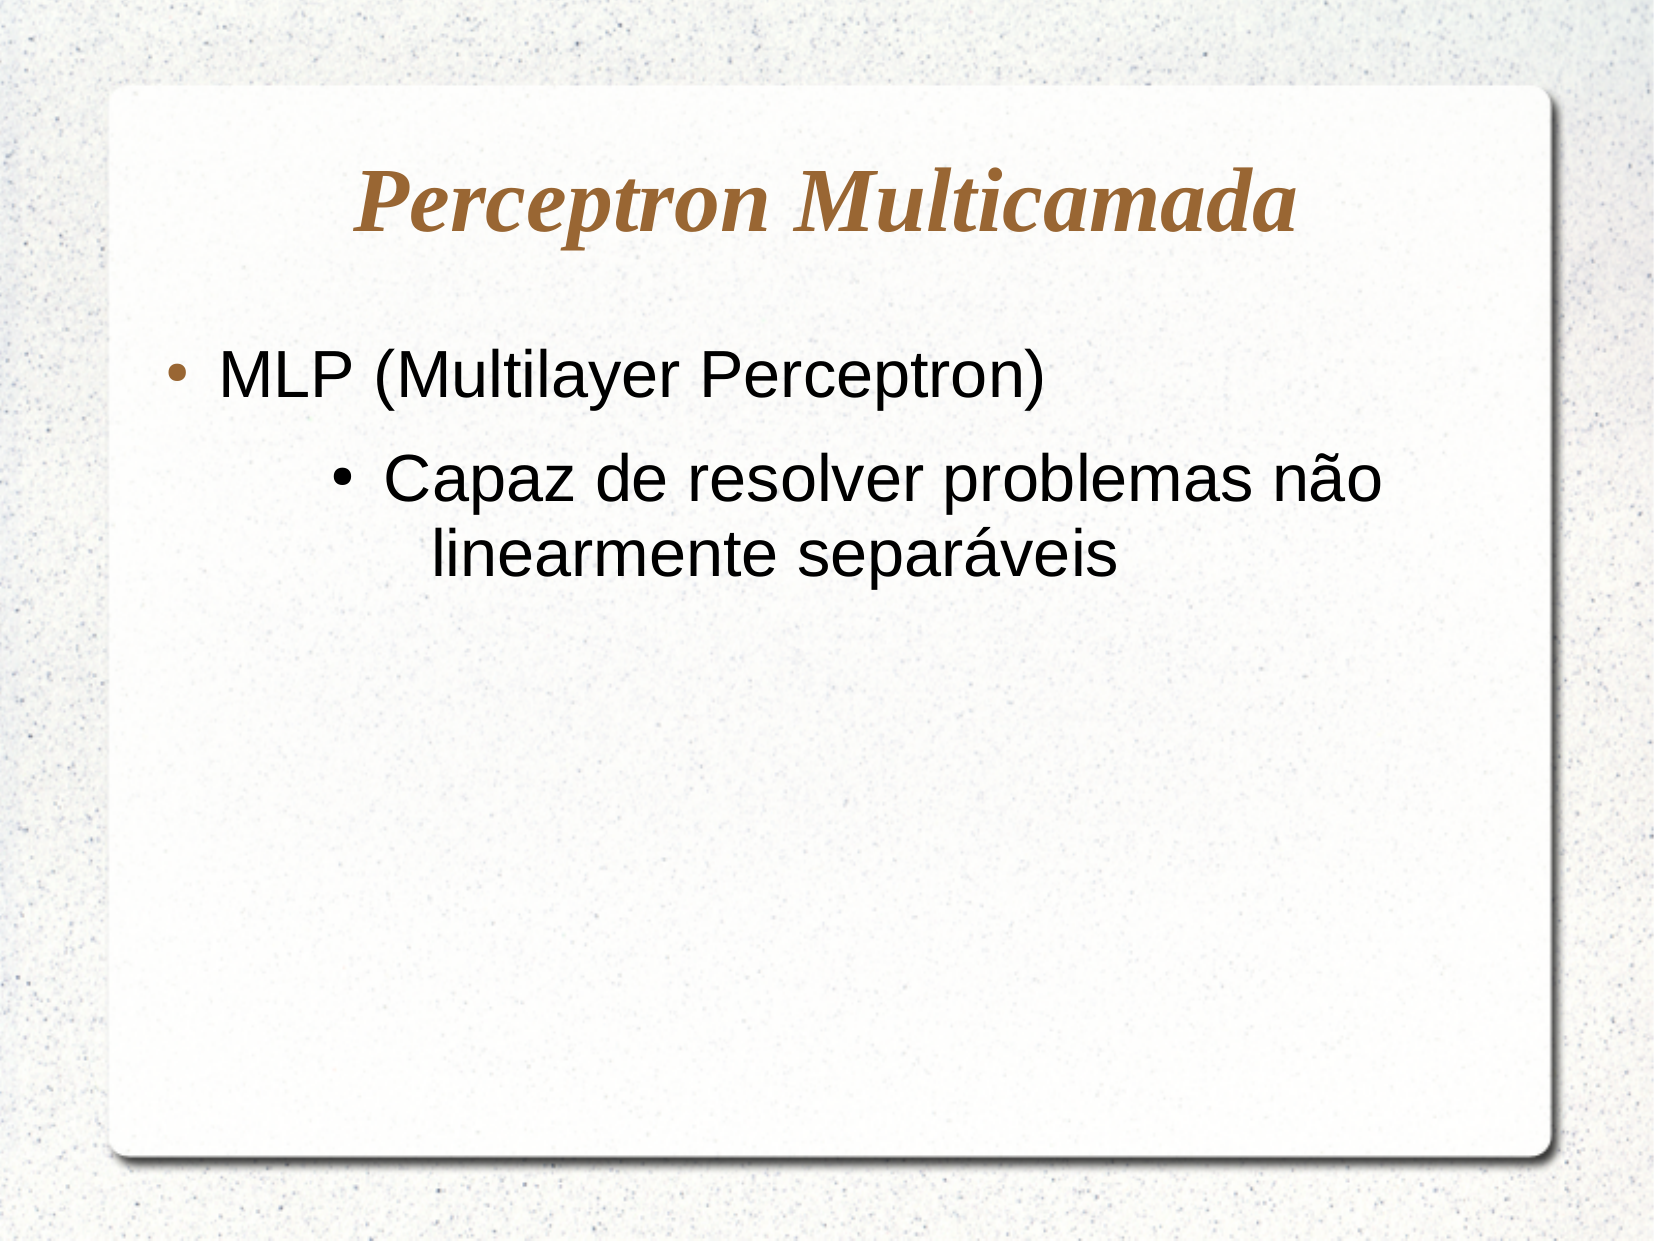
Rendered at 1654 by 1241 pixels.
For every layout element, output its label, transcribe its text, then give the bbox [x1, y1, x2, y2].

list MLP (Multilayer Perceptron) Capaz de resolver problemas não linearmente separáveis [147, 336, 1506, 1241]
title Perceptron Multicamada [118, 96, 1536, 304]
picture [0, 0, 1654, 1241]
